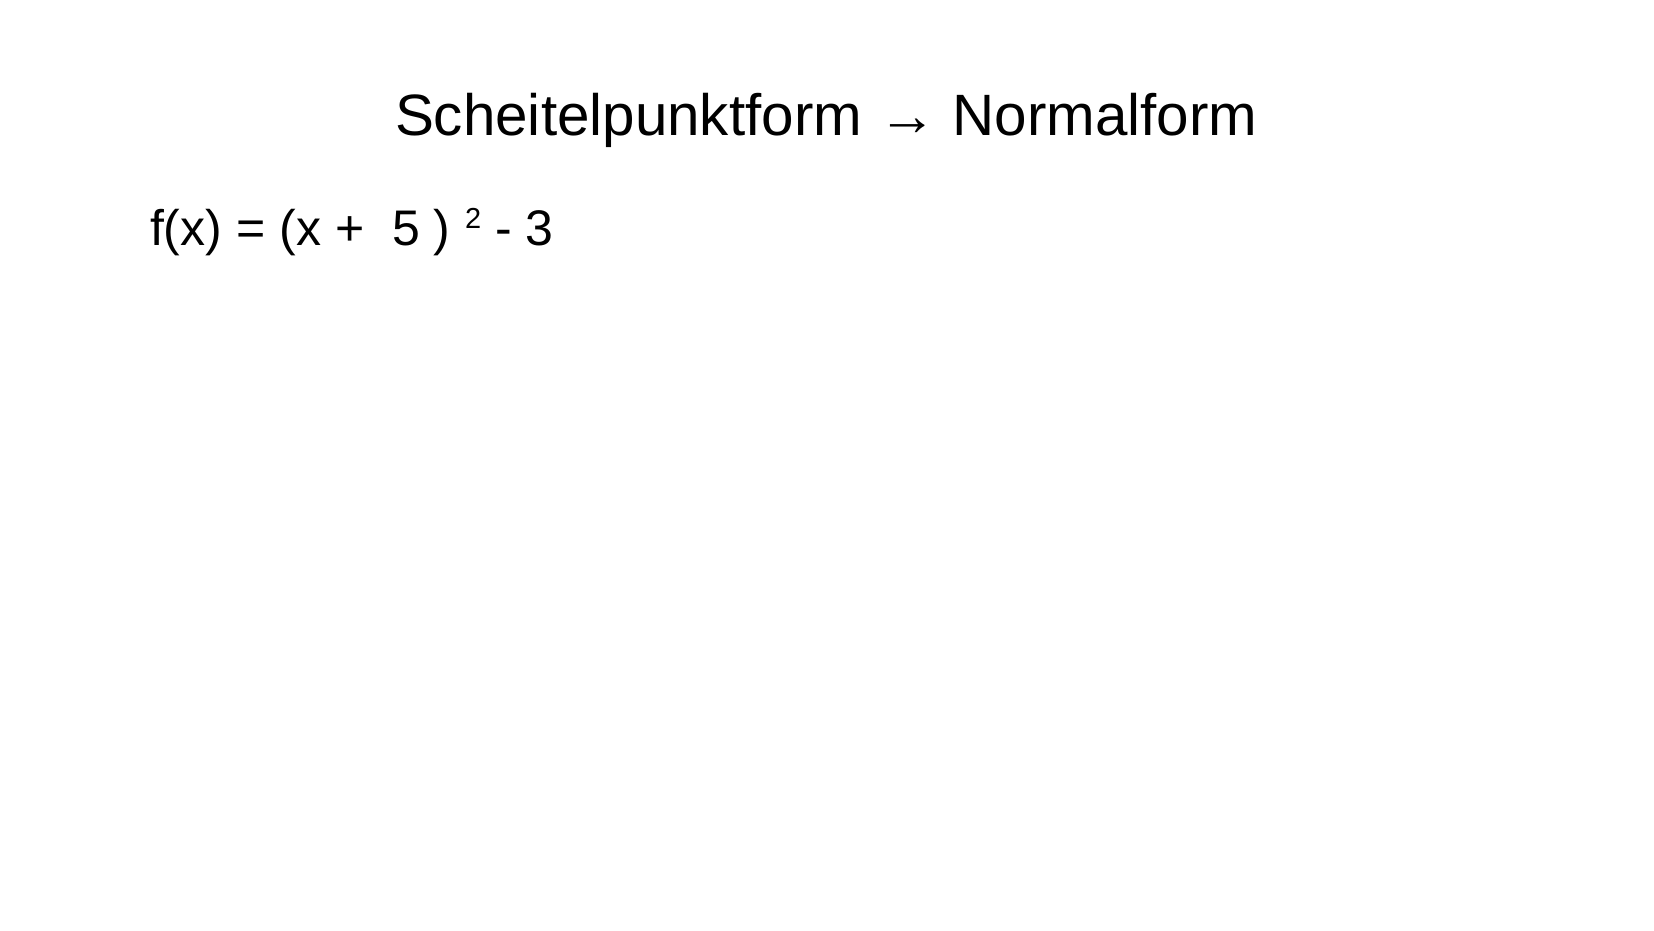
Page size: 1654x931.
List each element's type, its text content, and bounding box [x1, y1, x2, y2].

title Scheitelpunktform → Normalform [82, 37, 1571, 193]
text_box f(x) = (x + 5 ) 2 - 3 [135, 192, 697, 319]
